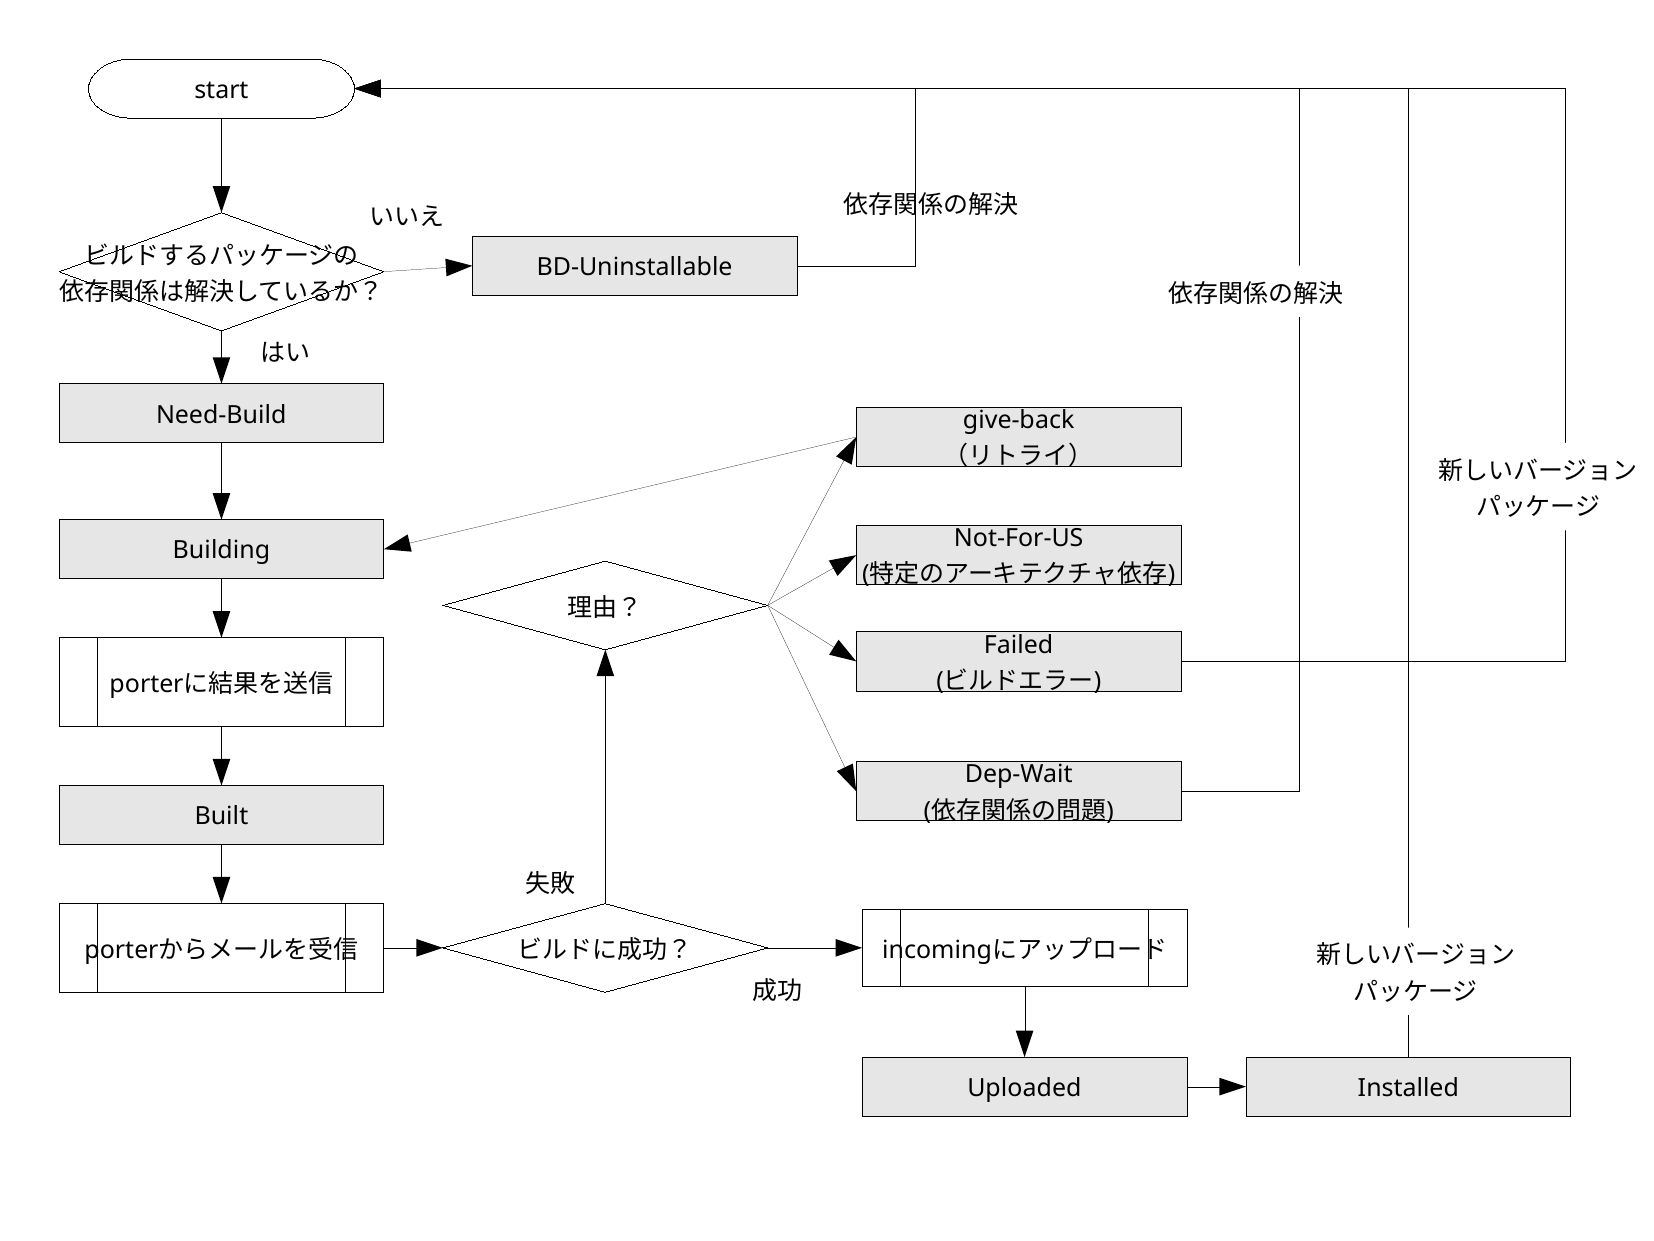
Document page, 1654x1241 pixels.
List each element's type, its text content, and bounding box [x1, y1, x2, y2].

text_box はい [245, 324, 325, 372]
text_box porterに結果を送信 [59, 637, 384, 727]
text_box 依存関係の解決 [828, 177, 915, 224]
text_box Not-For-US (特定のアーキテクチャ依存) [856, 525, 1182, 585]
text_box Failed (ビルドエラー) [856, 631, 1182, 692]
text_box Dep-Wait (依存関係の問題) [856, 761, 1182, 821]
text_box give-back （リトライ） [856, 407, 1182, 467]
text_box 新しいバージョン パッケージ [1423, 442, 1654, 522]
text_box 成功 [738, 963, 818, 1010]
text_box porterからメールを受信 [59, 903, 384, 993]
text_box Installed [1246, 1057, 1571, 1117]
text_box Uploaded [862, 1057, 1188, 1117]
text_box いいえ [354, 189, 459, 237]
text_box 依存関係の解決 [1153, 265, 1359, 313]
text_box incomingにアップロード [862, 909, 1187, 987]
text_box 失敗 [510, 856, 591, 904]
text_box BD-Uninstallable [472, 236, 798, 296]
text_box Need-Build [59, 383, 384, 443]
text_box Built [59, 785, 384, 845]
text_box start [88, 59, 355, 119]
text_box 理由？ [442, 561, 767, 650]
text_box 新しいバージョン パッケージ [1301, 927, 1531, 1007]
text_box Building [59, 519, 384, 579]
text_box ビルドに成功？ [443, 903, 768, 993]
text_box ビルドするパッケージの 依存関係は解決しているか？ [59, 212, 383, 331]
text_box 依存関係の解決 [916, 177, 1034, 224]
